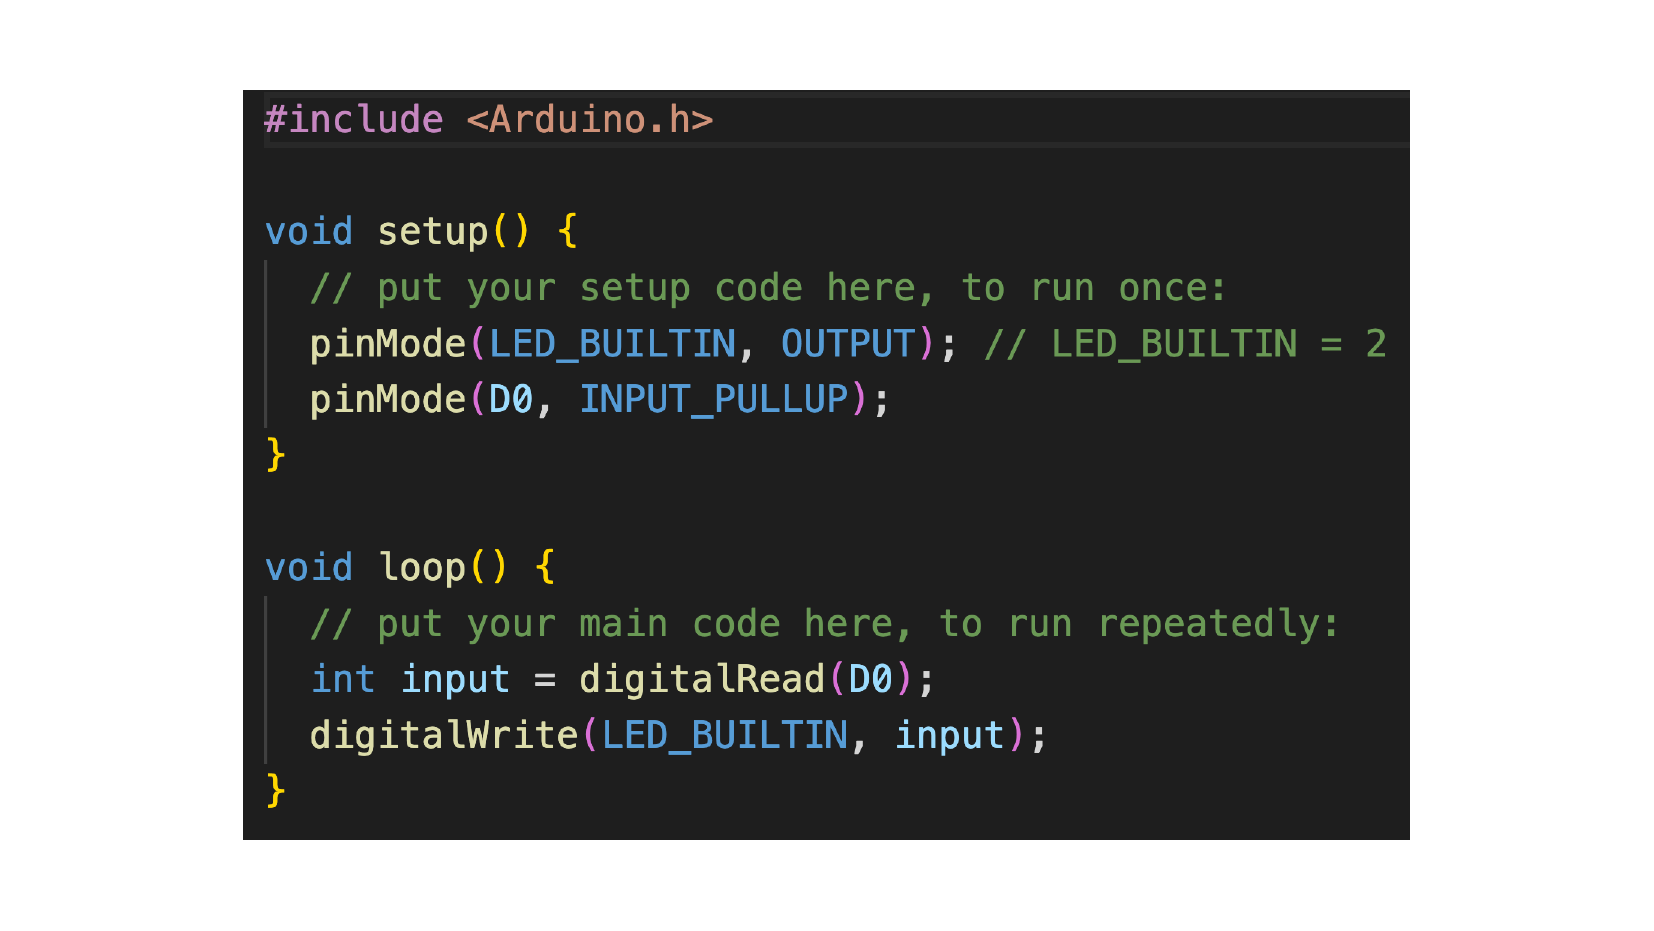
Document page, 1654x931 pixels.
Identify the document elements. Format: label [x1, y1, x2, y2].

picture [243, 90, 1410, 840]
